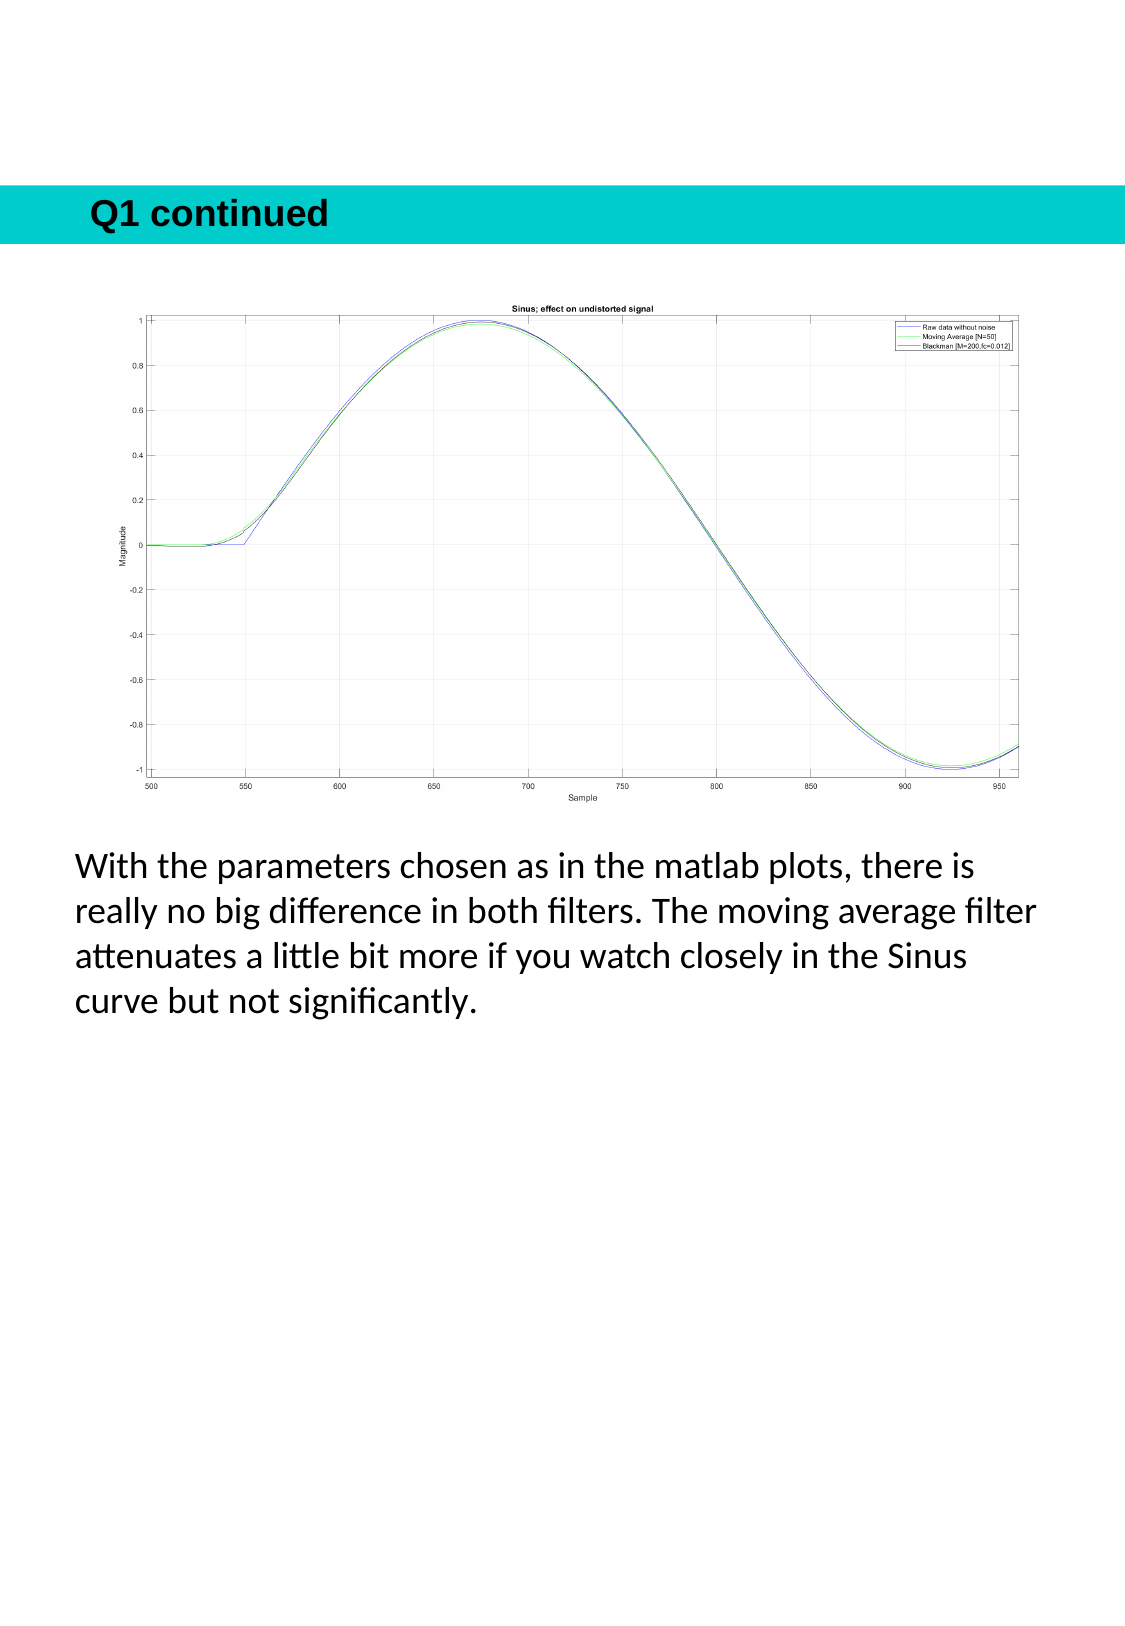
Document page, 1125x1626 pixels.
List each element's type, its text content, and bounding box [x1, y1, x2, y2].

text_box Q1 continued [0, 185, 1125, 244]
picture [0, 272, 1125, 840]
text_box With the parameters chosen as in the matlab plots, there is really no big difference in both filters. The moving average filter attenuates a little bit more if you watch closely in the Sinus curve but not significantly. [59, 833, 1066, 1031]
